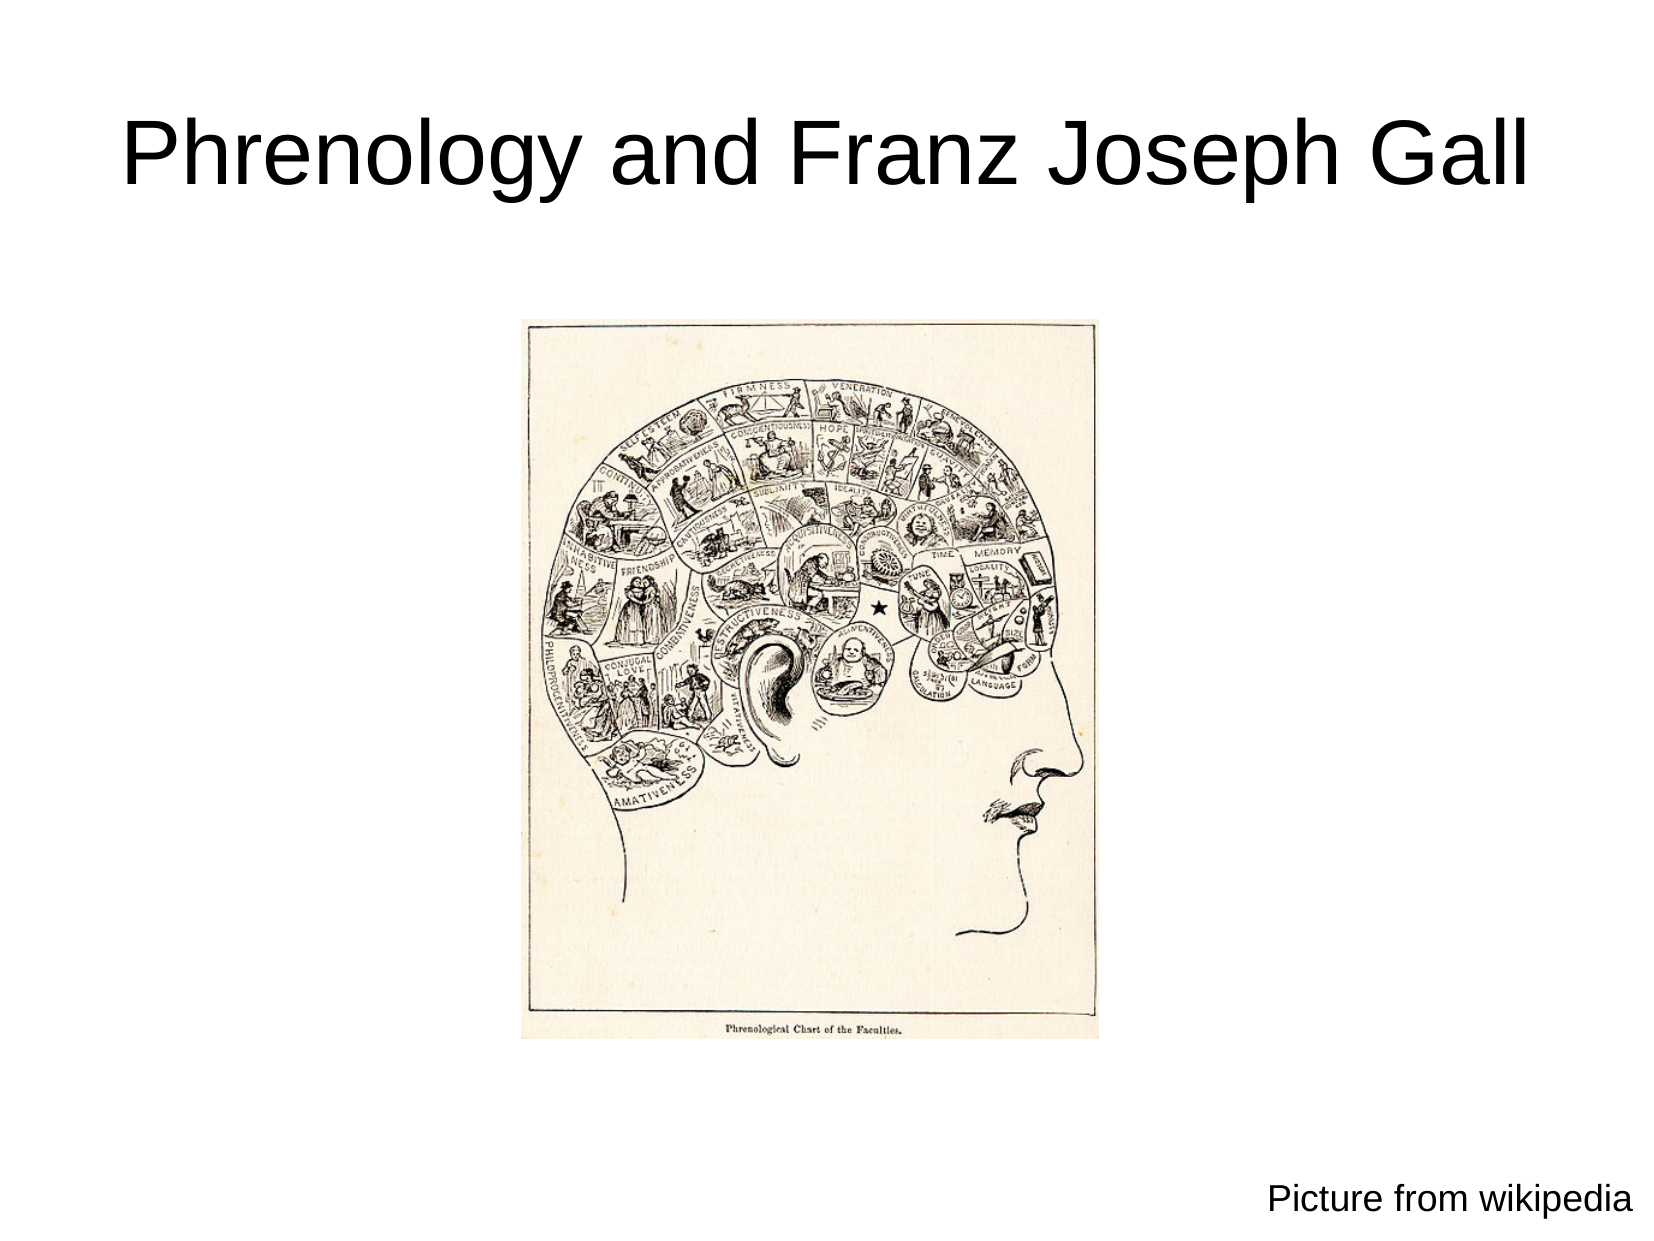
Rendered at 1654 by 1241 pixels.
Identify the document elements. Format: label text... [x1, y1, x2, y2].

text_box Picture from wikipedia [1252, 1170, 1648, 1227]
title Phrenology and Franz Joseph Gall [82, 49, 1571, 257]
picture [521, 319, 1099, 1040]
